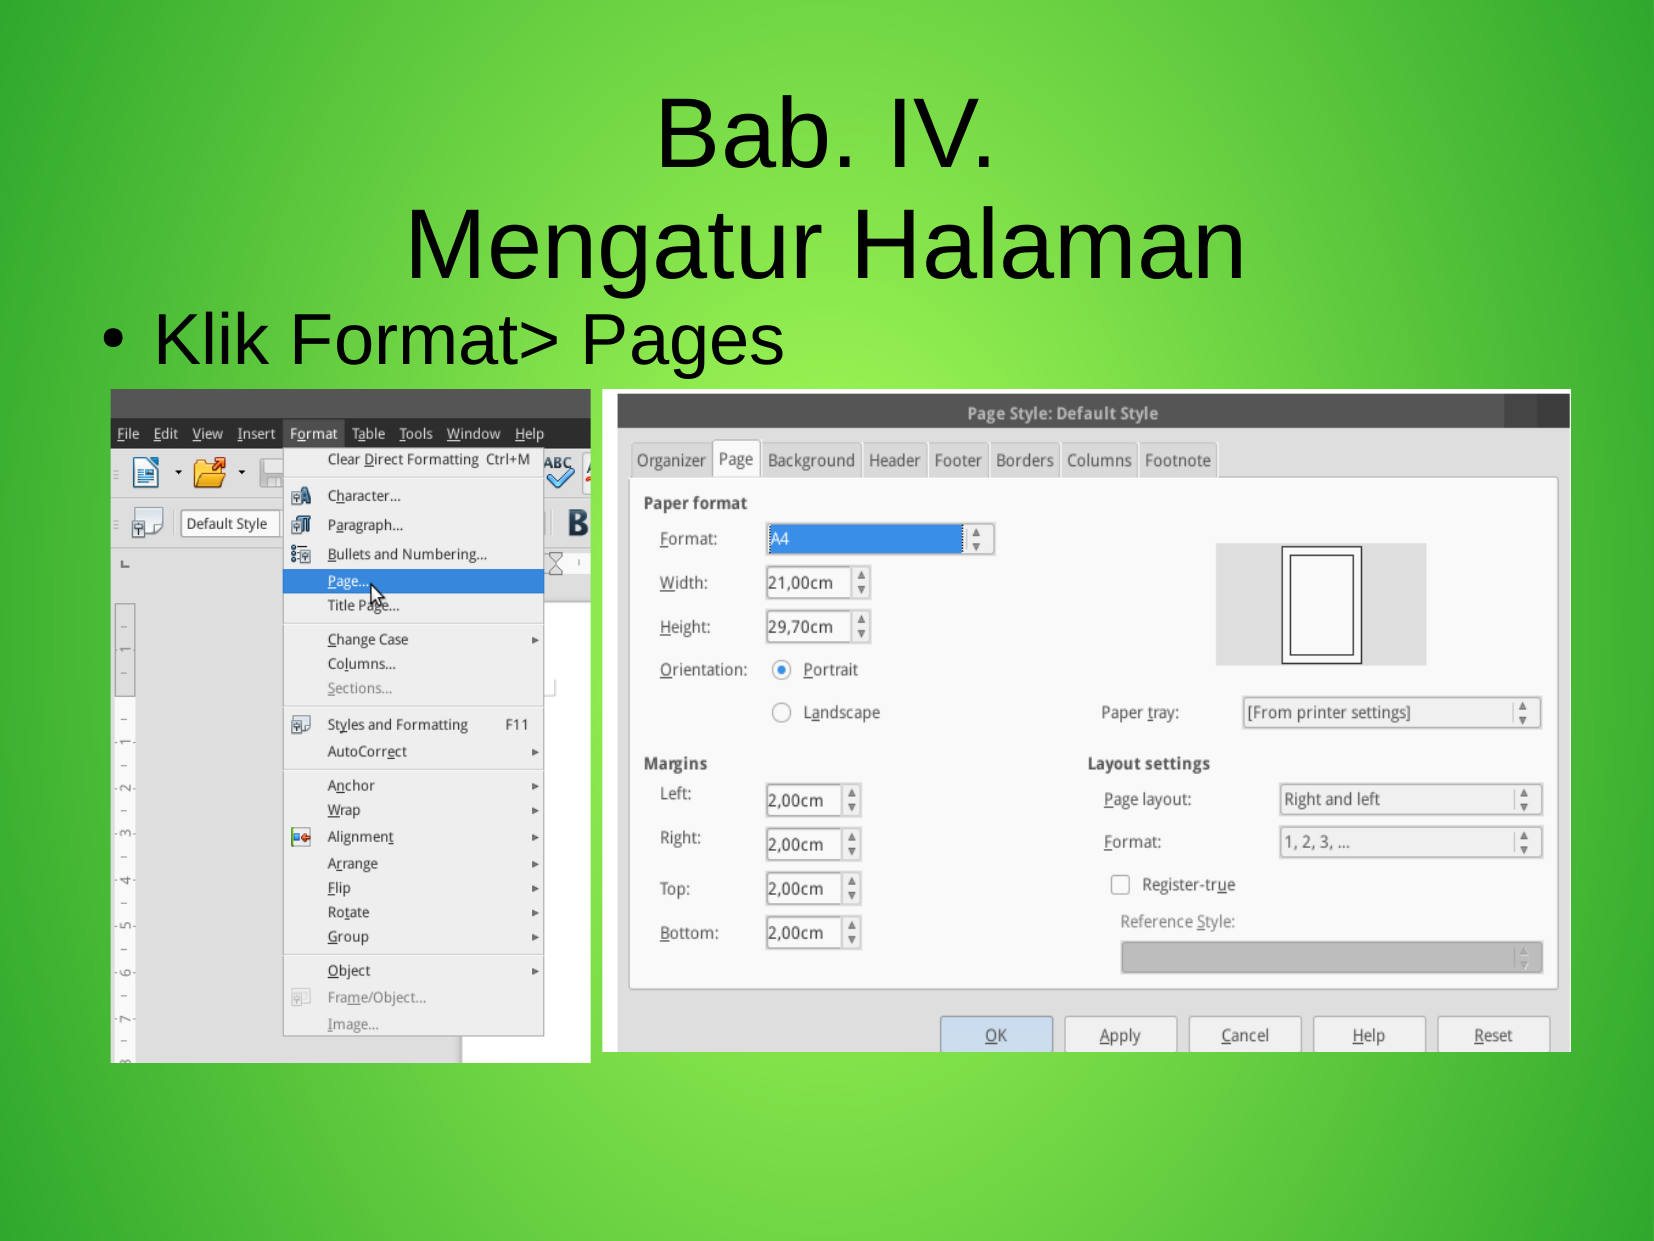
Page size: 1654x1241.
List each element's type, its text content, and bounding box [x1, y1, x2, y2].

title Bab. IV. Mengatur Halaman [82, 59, 1571, 299]
picture [602, 389, 1571, 1052]
picture [110, 389, 591, 1063]
list Klik Format> Pages [82, 299, 1571, 1019]
